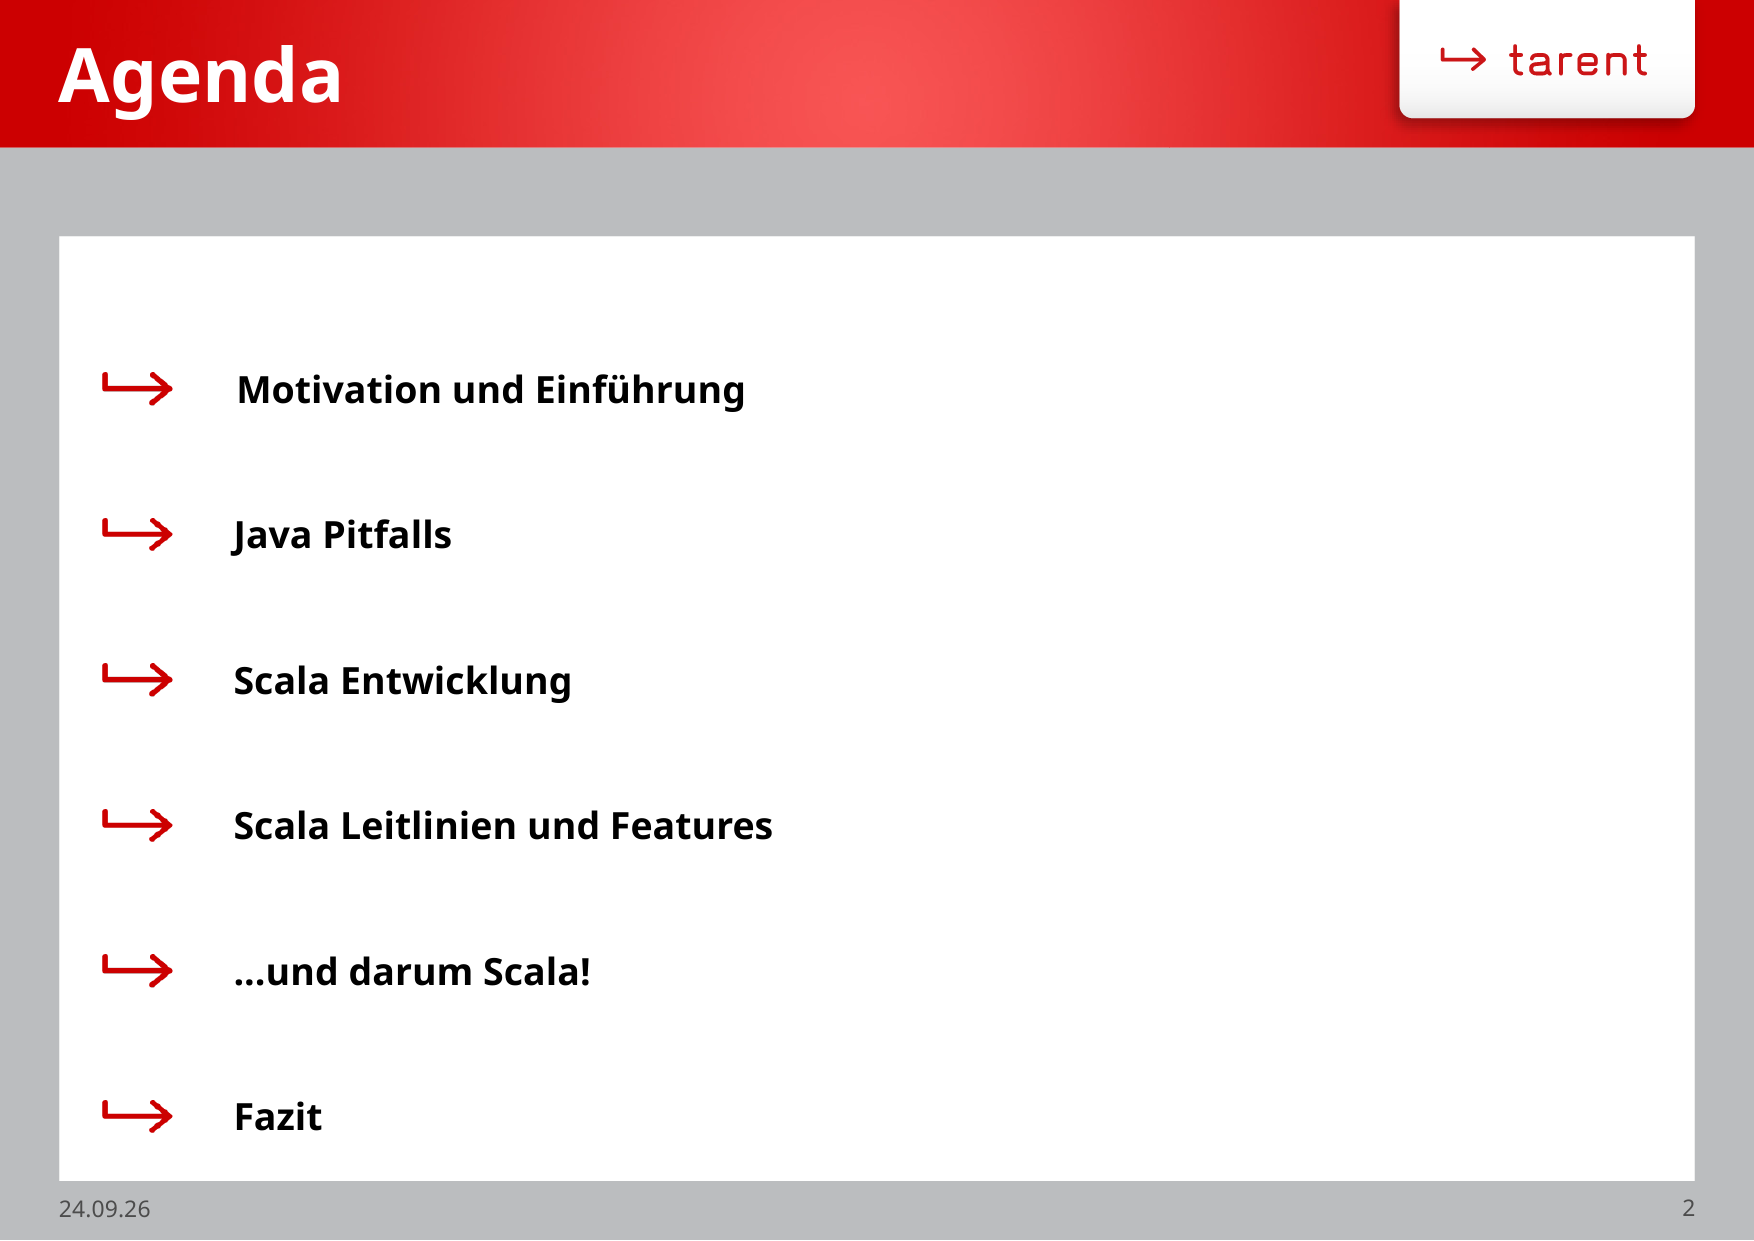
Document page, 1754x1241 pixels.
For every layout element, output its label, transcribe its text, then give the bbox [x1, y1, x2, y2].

picture [0, 0, 1754, 1240]
list Motivation und Einführung Java Pitfalls Scala Entwicklung Scala Leitlinien und Features ...und darum Scala! Fazit [94, 259, 1667, 1170]
title Agenda [58, 0, 1638, 177]
